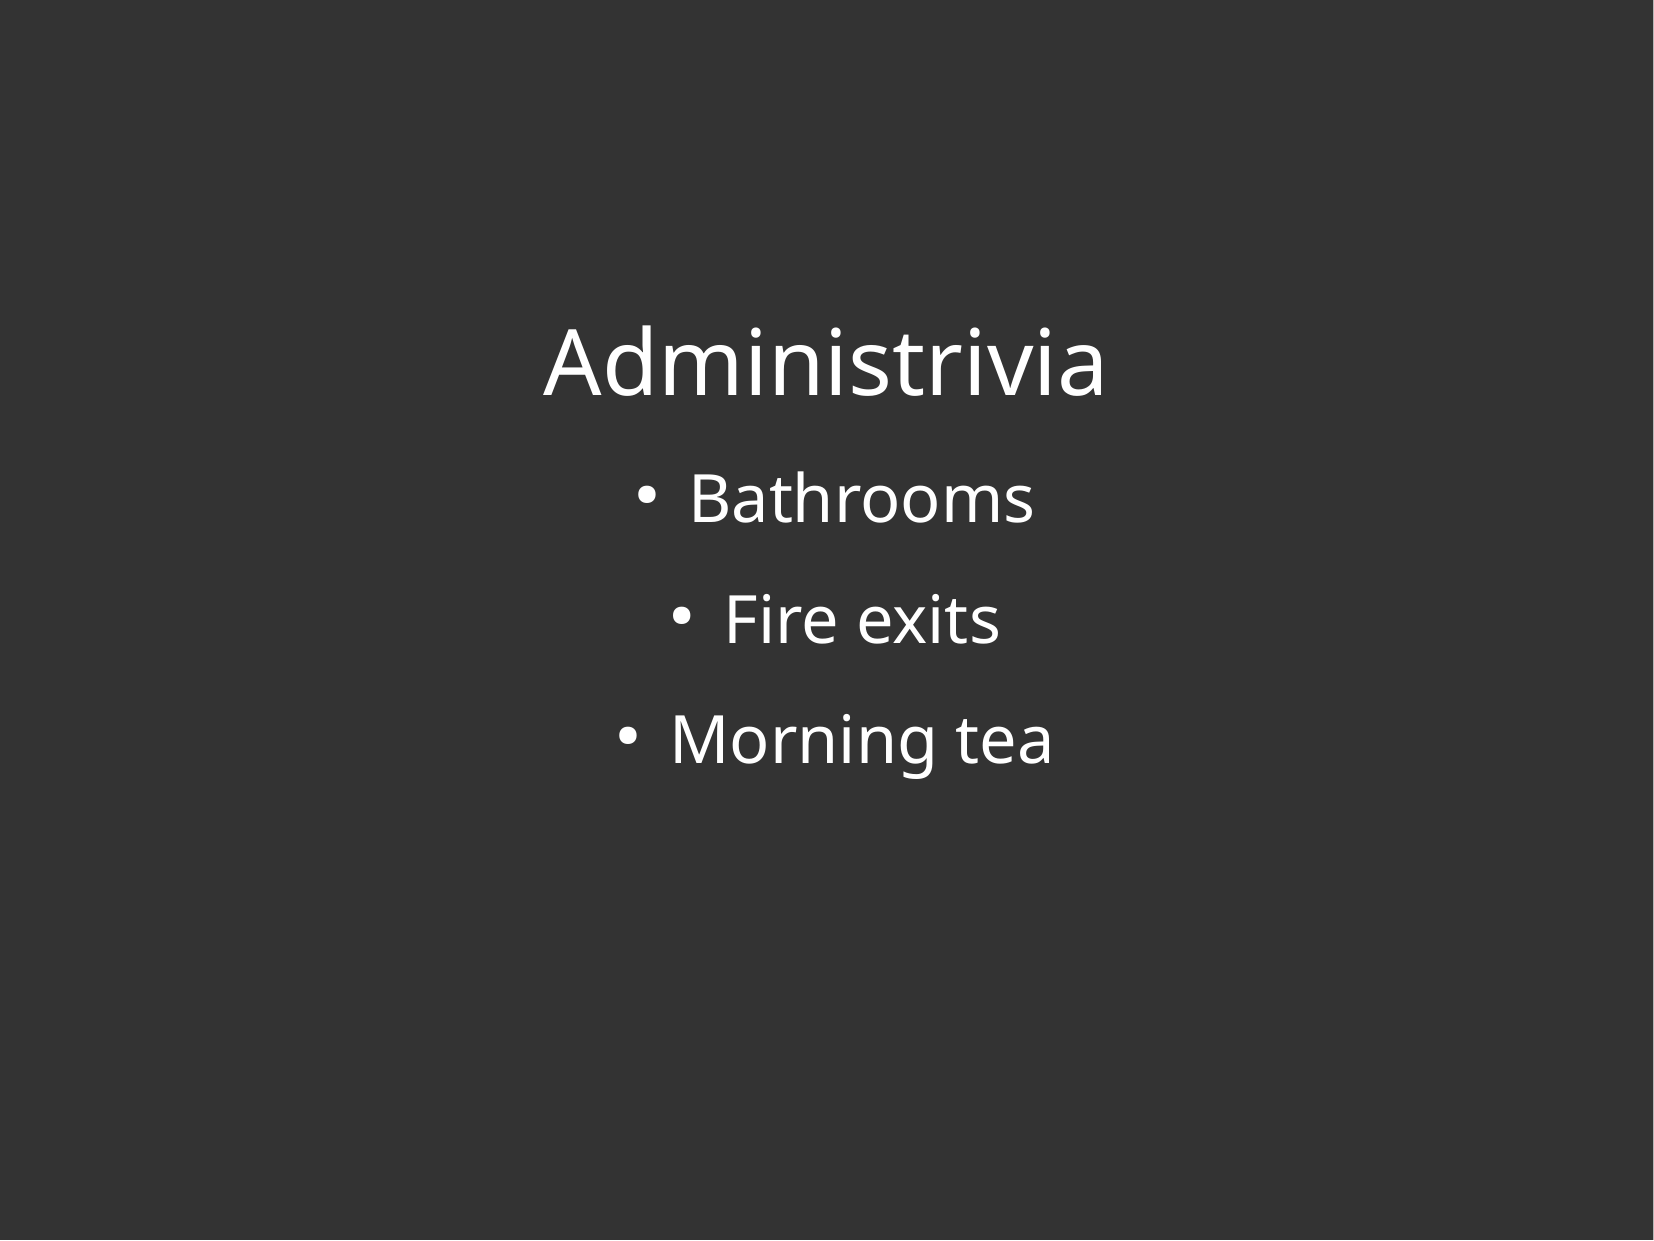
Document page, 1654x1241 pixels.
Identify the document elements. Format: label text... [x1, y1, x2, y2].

list Bathrooms Fire exits Morning tea [82, 451, 1571, 1010]
title Administrivia [82, 256, 1571, 451]
